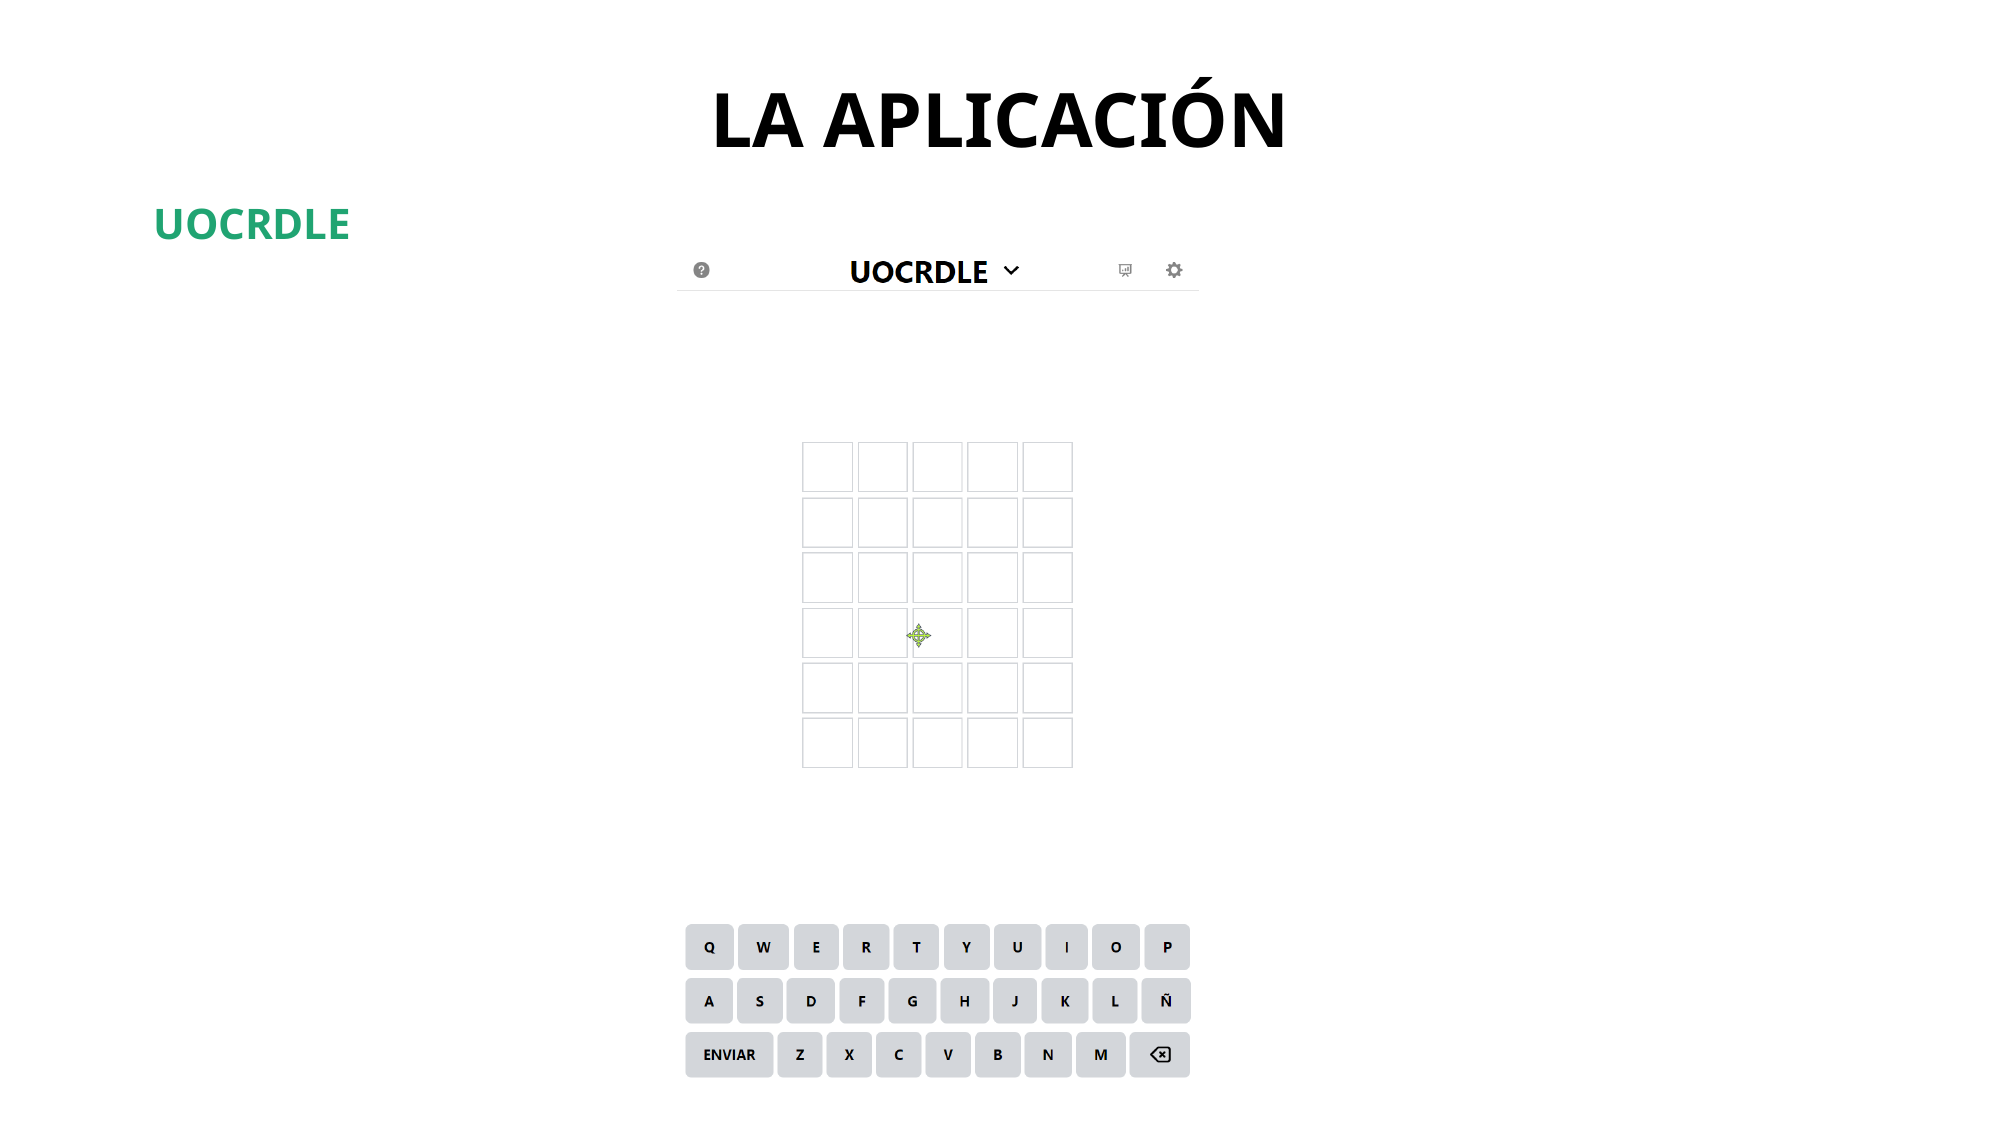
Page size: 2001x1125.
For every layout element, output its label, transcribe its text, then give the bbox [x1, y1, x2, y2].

list UOCRDLE [153, 195, 466, 256]
picture [620, 255, 1246, 1078]
title La Aplicación [37, 75, 1963, 179]
